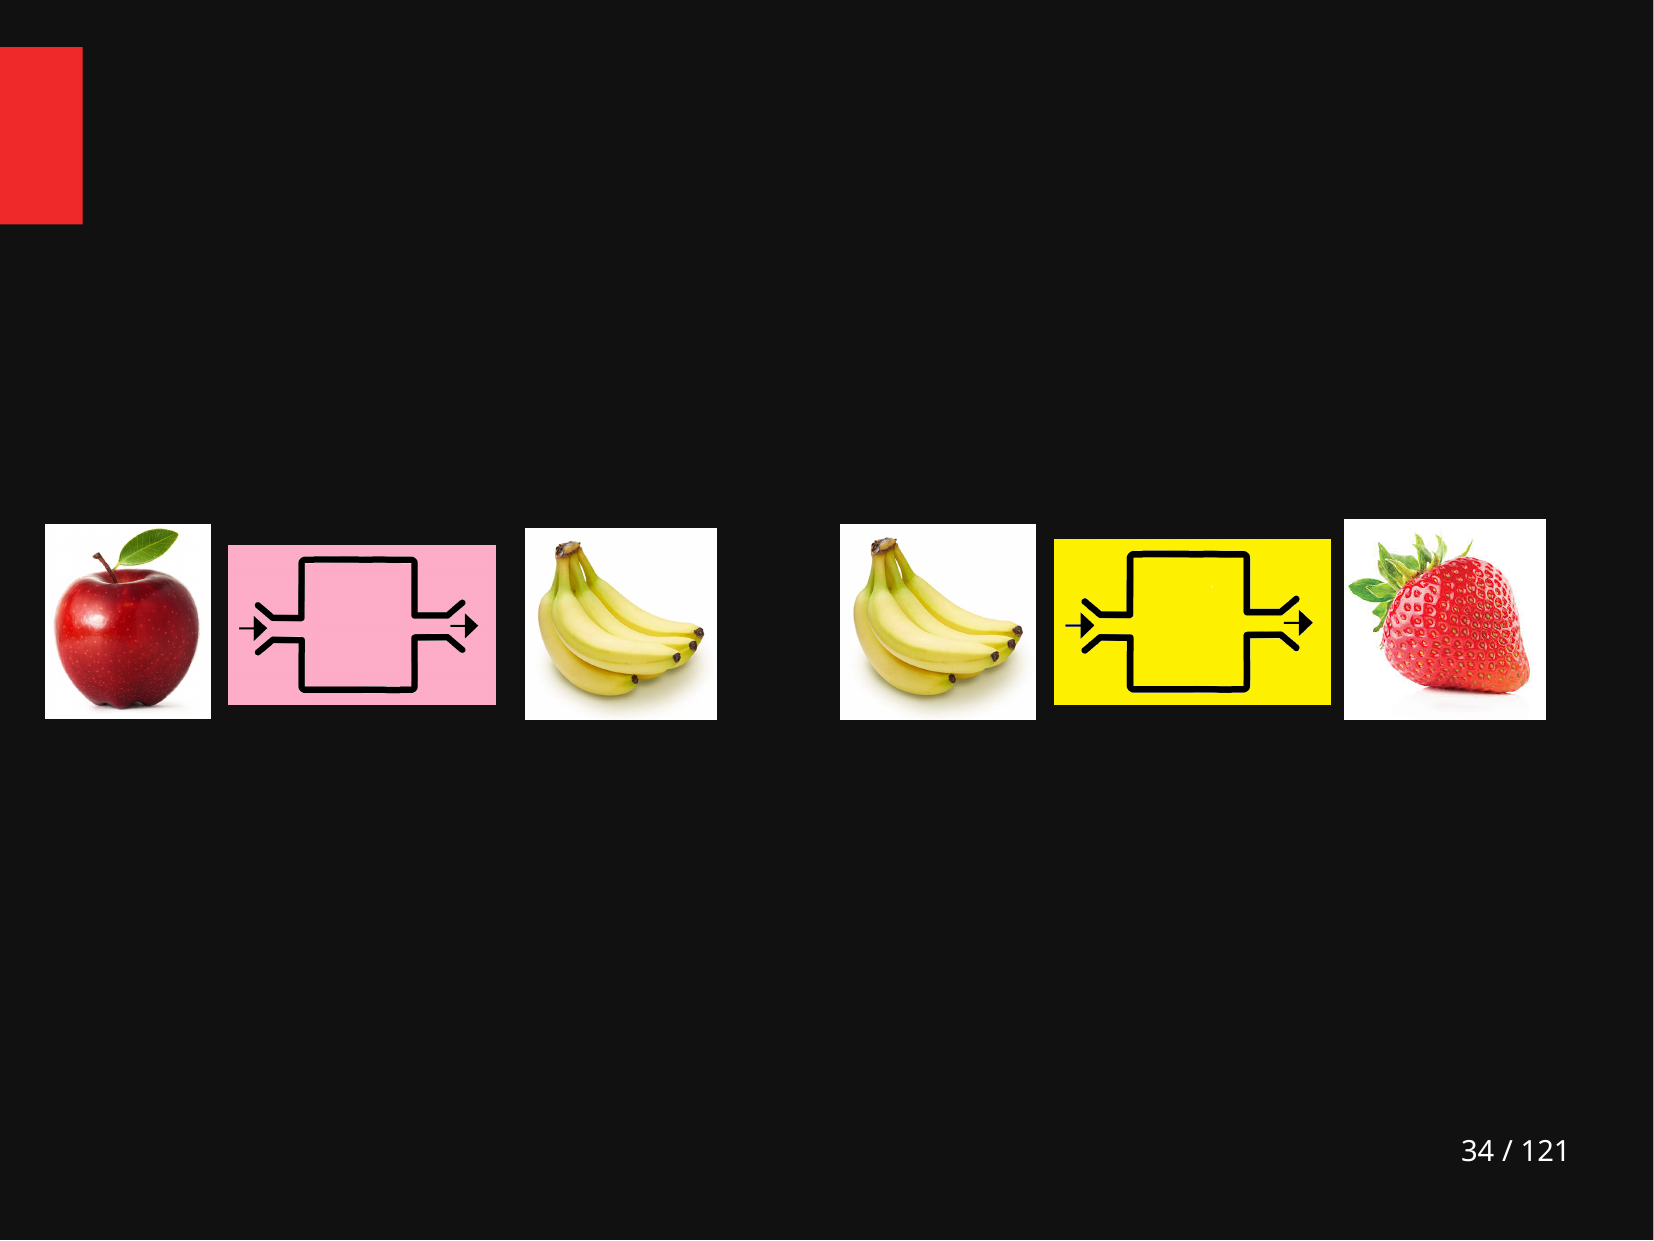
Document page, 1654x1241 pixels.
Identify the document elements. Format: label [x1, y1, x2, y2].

picture [1344, 519, 1546, 721]
picture [228, 545, 496, 706]
picture [1054, 539, 1331, 706]
picture [525, 528, 717, 721]
picture [840, 524, 1036, 721]
picture [45, 524, 211, 719]
